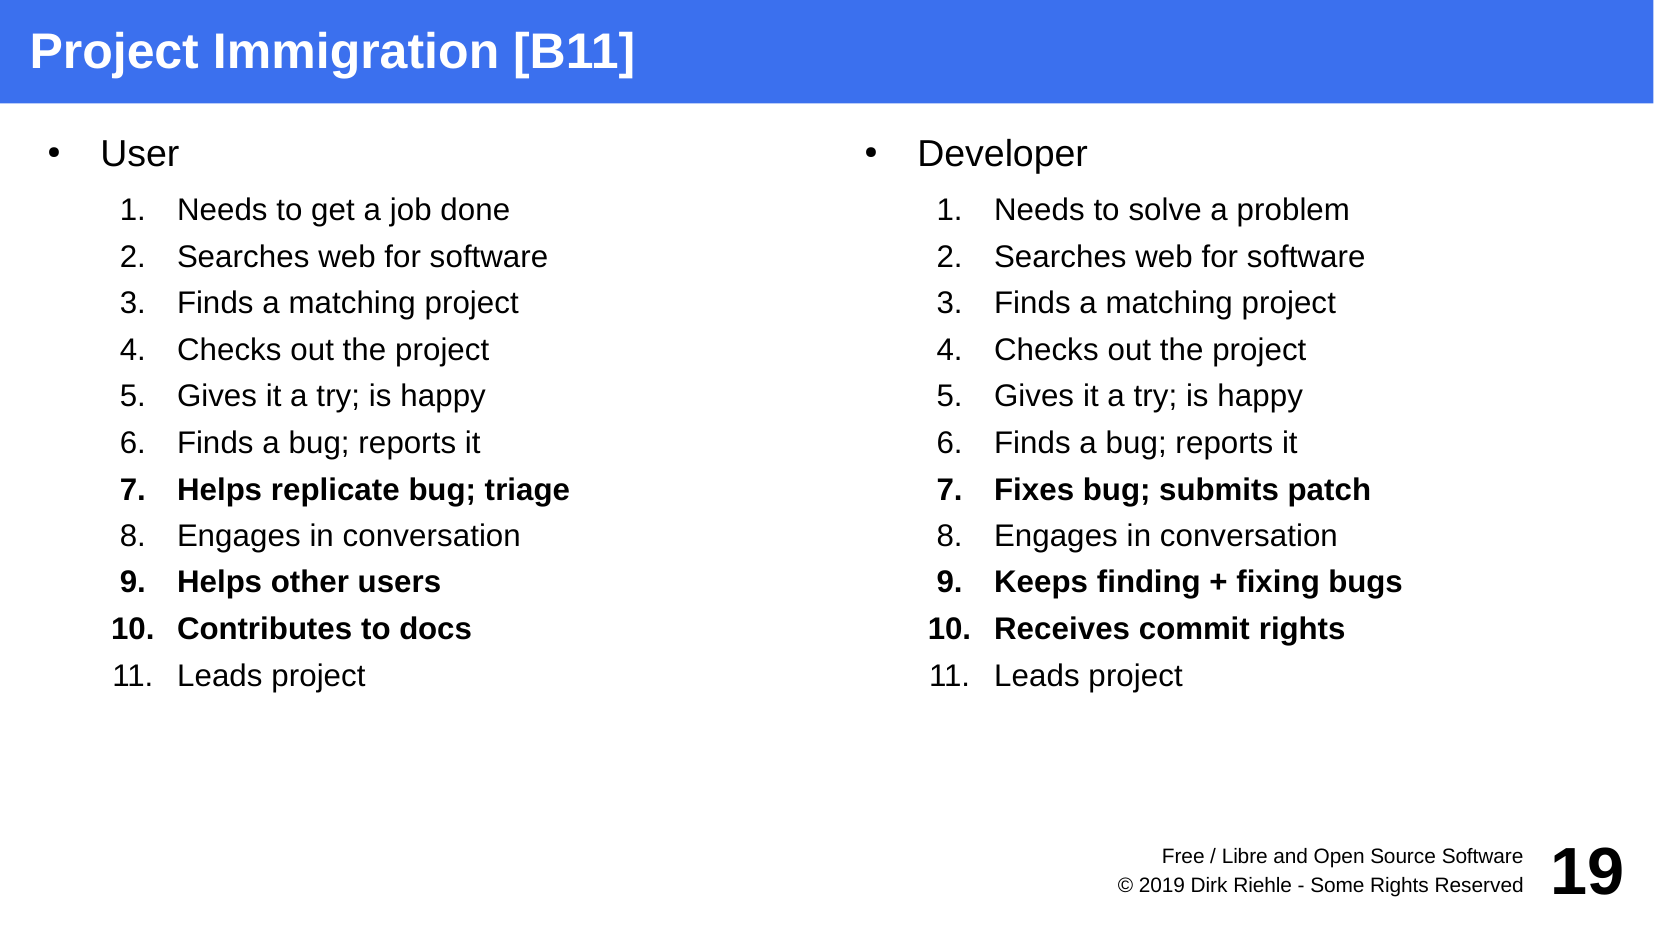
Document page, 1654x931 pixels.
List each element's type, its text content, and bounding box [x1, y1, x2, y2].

title Project Immigration [B11] [0, 0, 1654, 104]
list User Needs to get a job done Searches web for software Finds a matching project Checks out the project Gives it a try; is happy Finds a bug; reports it Helps replicate bug; triage Engages in conversation Helps other users Contributes to docs Leads project [29, 132, 808, 813]
list Developer Needs to solve a problem Searches web for software Finds a matching project Checks out the project Gives it a try; is happy Finds a bug; reports it Fixes bug; submits patch Engages in conversation Keeps finding + fixing bugs Receives commit rights Leads project [846, 132, 1625, 813]
